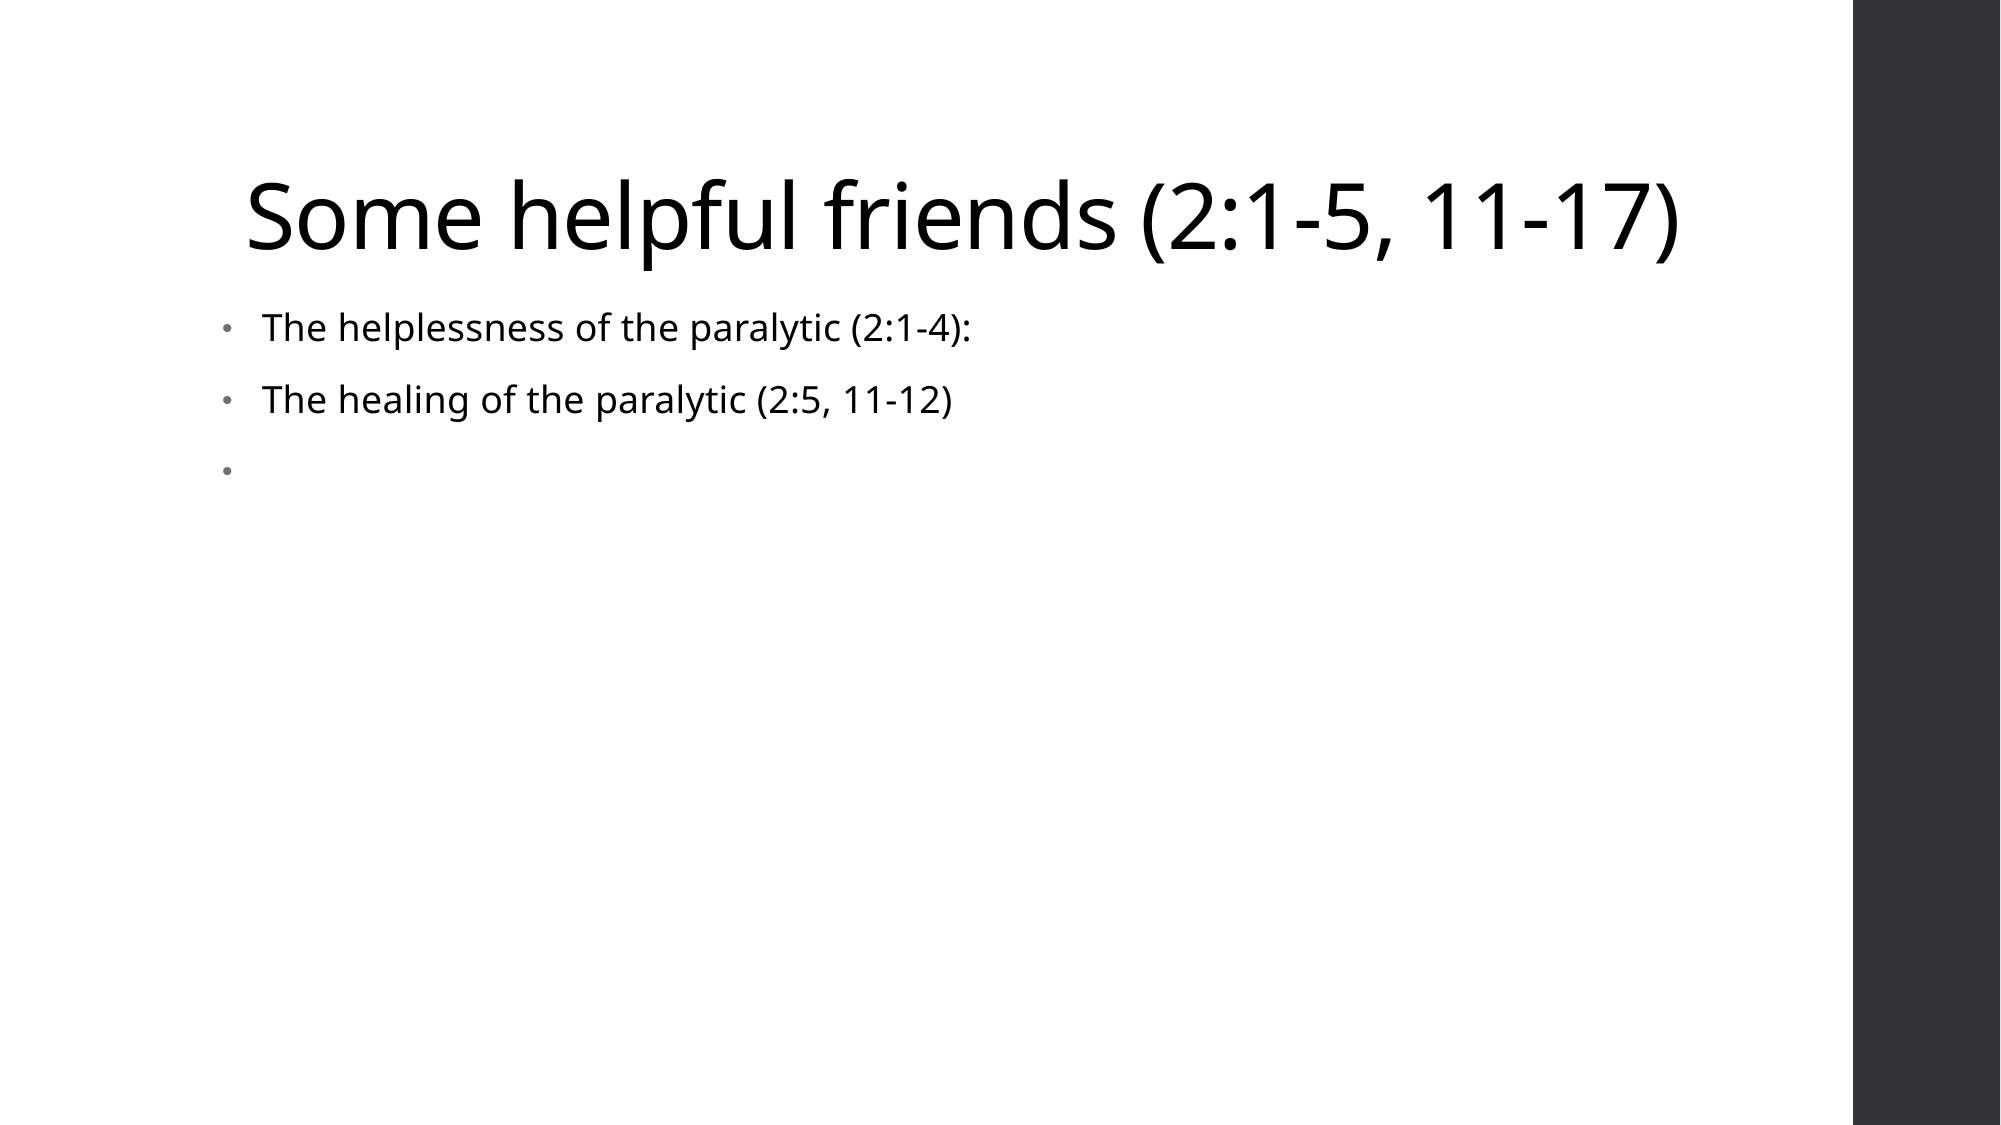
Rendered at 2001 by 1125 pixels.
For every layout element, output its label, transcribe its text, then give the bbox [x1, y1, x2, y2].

list The helplessness of the paralytic (2:1-4): The healing of the paralytic (2:5, 11-12) [206, 299, 1617, 1014]
title Some helpful friends (2:1-5, 11-17) [206, 60, 1797, 278]
